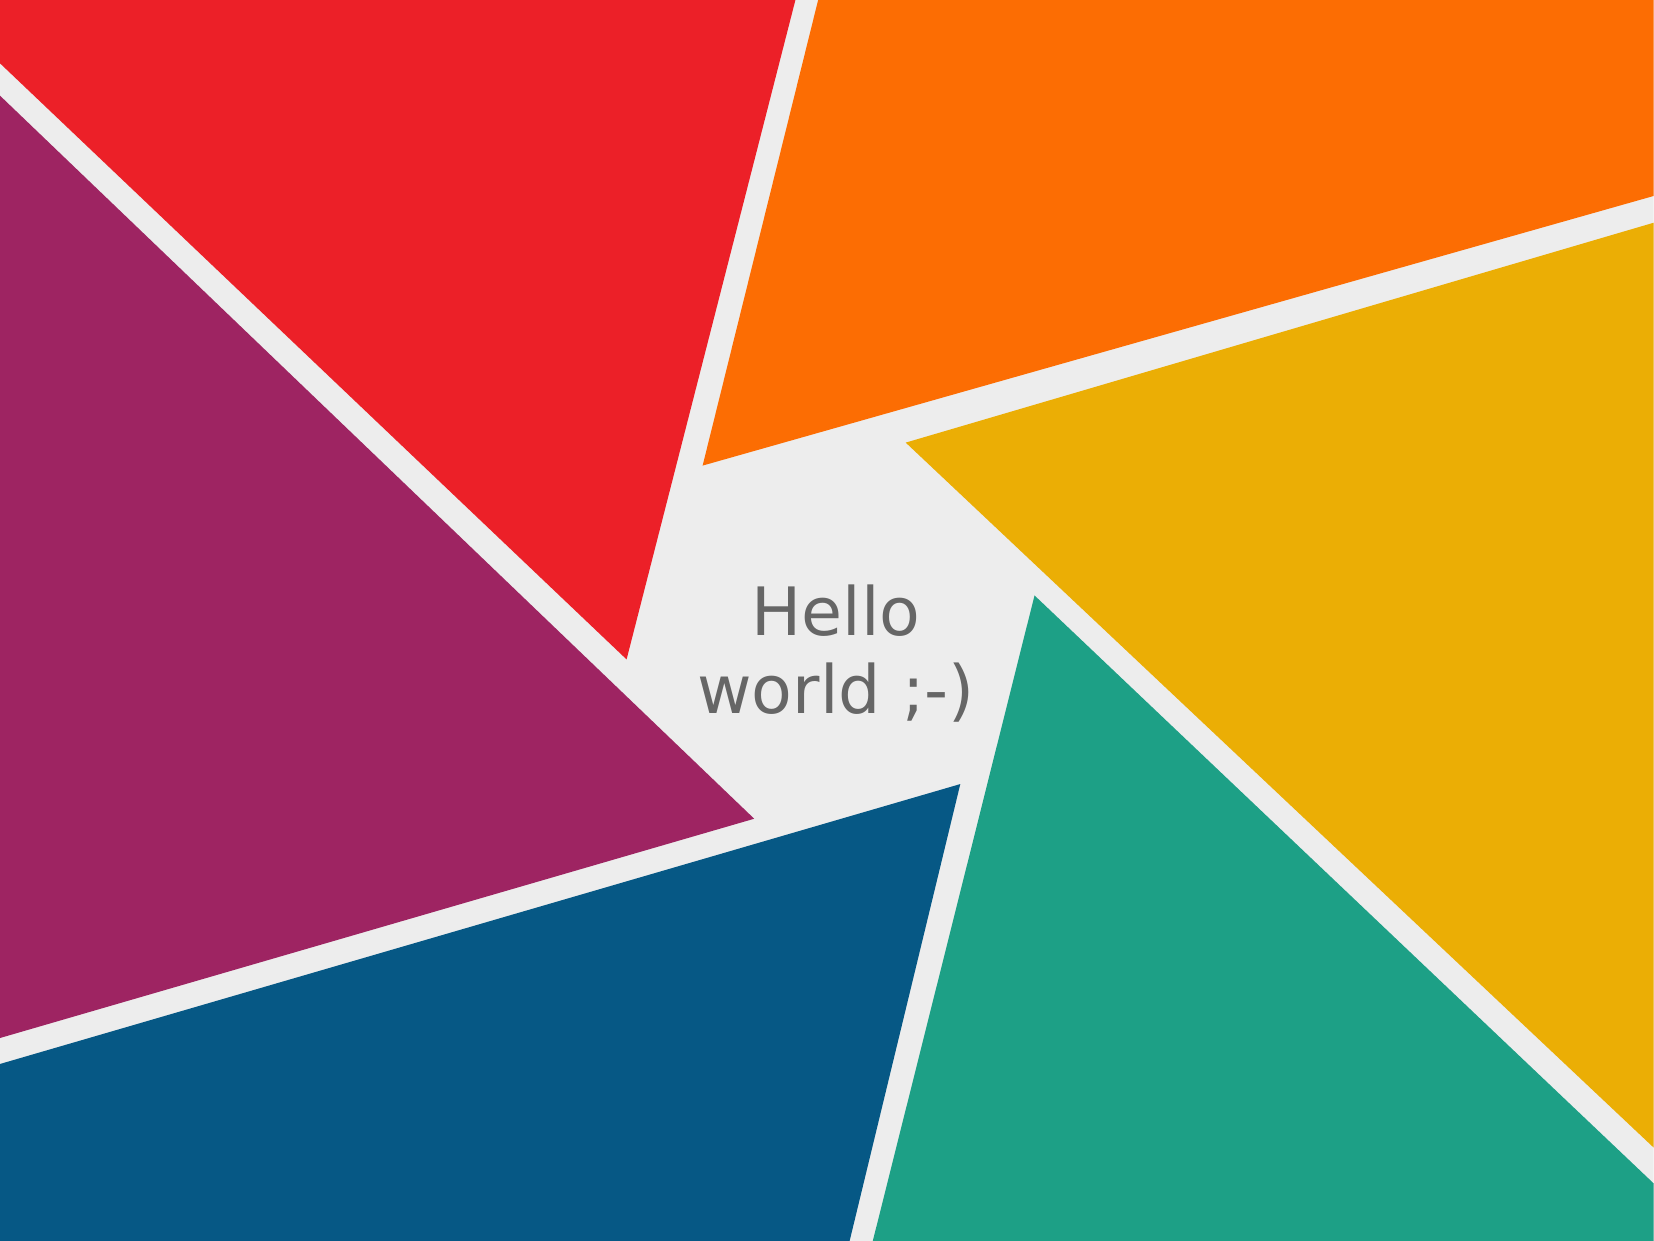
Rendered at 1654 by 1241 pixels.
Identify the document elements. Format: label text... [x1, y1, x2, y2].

subtitle Hello world ;-) [625, 448, 1047, 855]
